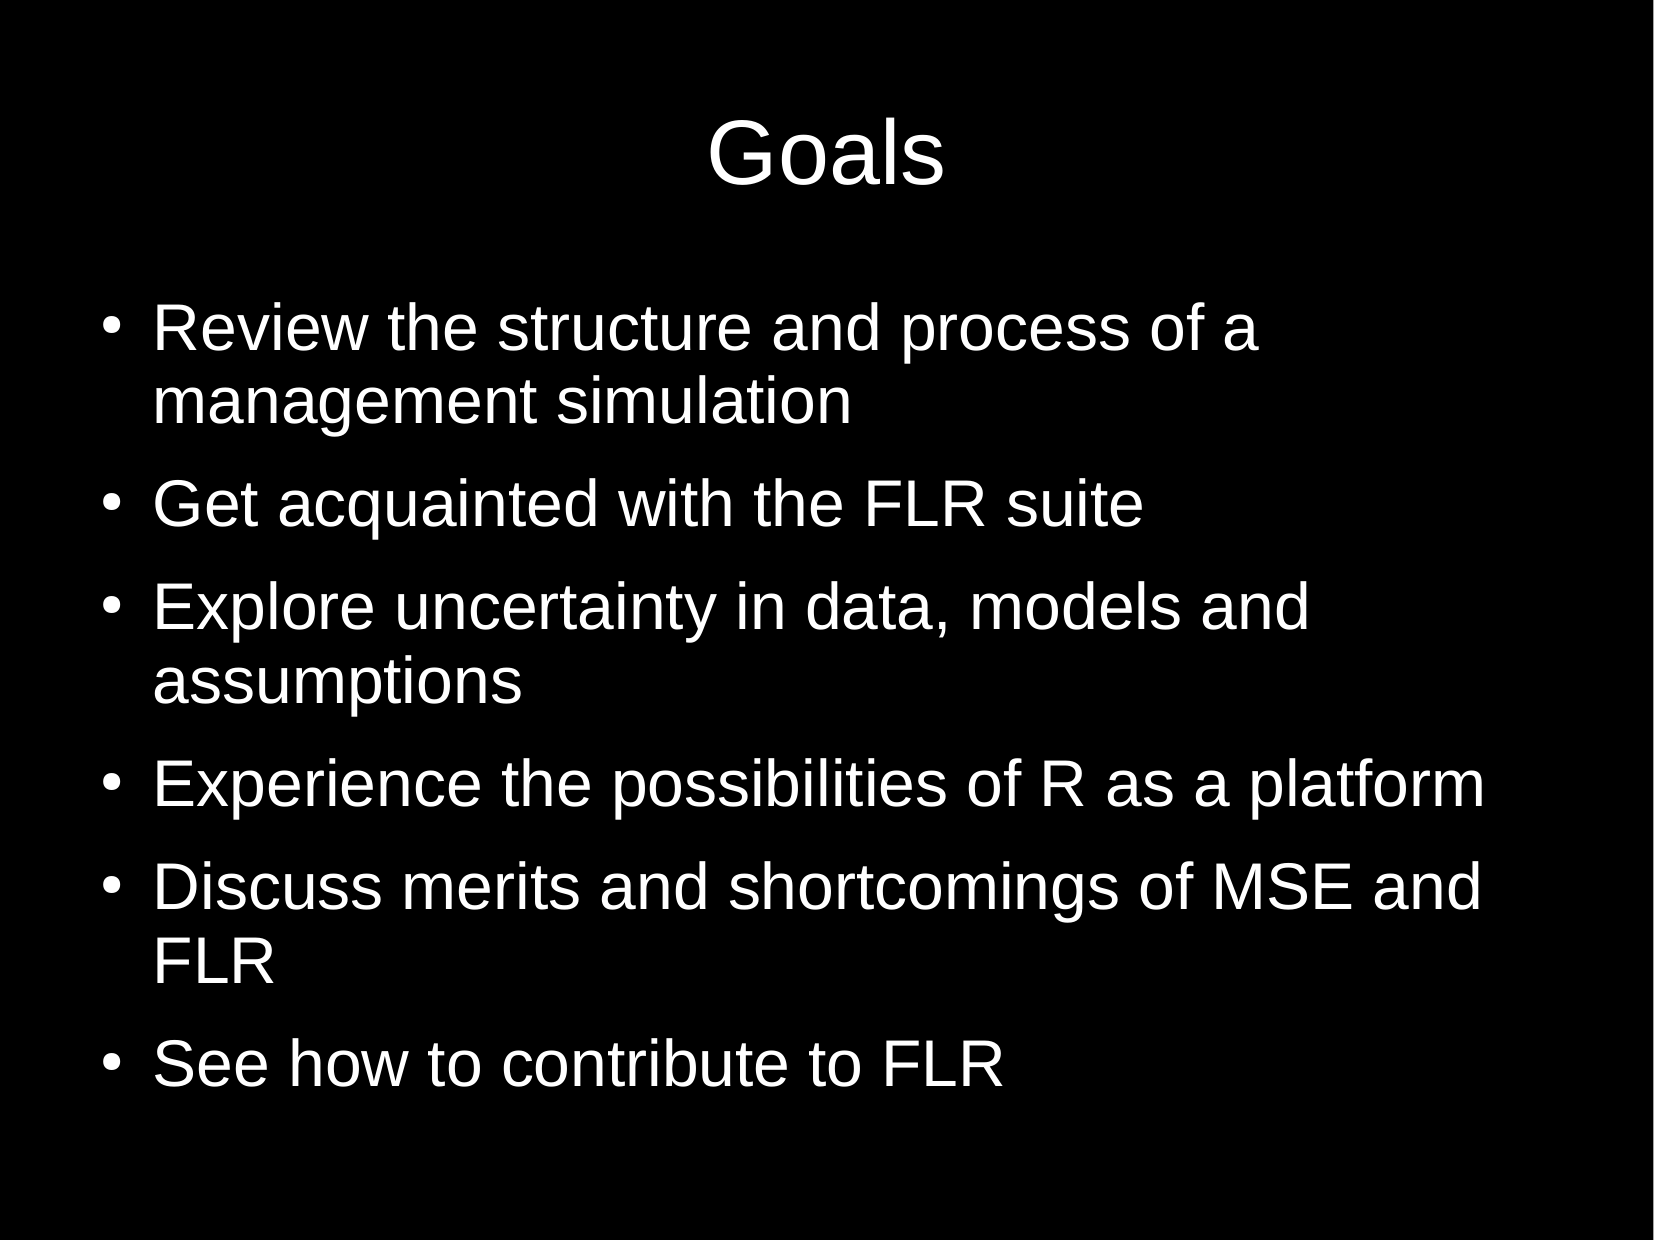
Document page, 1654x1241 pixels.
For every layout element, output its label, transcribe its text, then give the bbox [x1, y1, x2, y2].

title Goals [82, 49, 1571, 257]
list Review the structure and process of a management simulation Get acquainted with the FLR suite Explore uncertainty in data, models and assumptions Experience the possibilities of R as a platform Discuss merits and shortcomings of MSE and FLR See how to contribute to FLR [82, 290, 1571, 1109]
